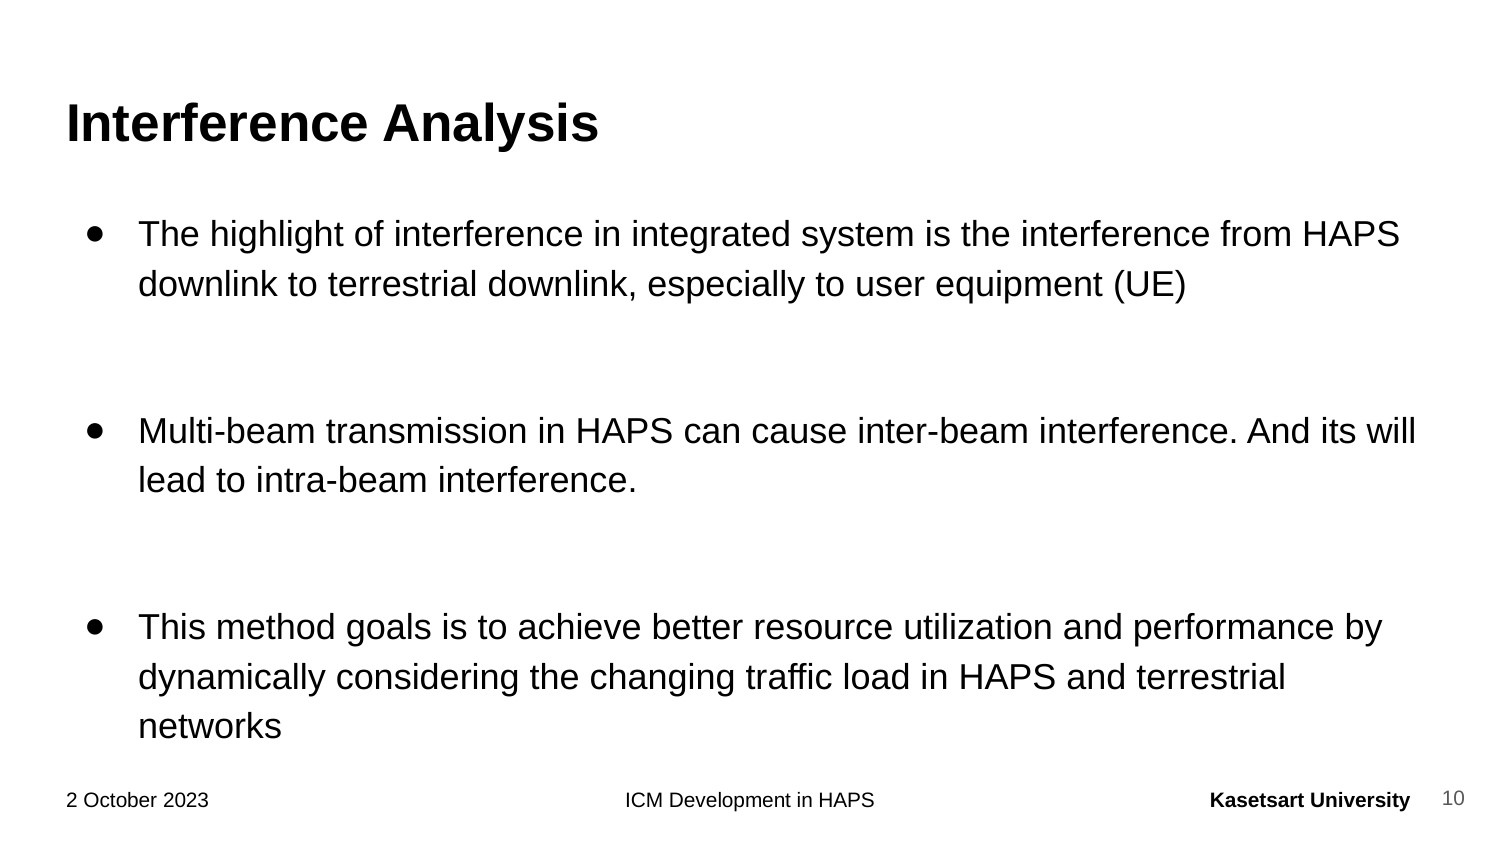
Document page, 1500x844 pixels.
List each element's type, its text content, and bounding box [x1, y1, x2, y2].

title Interference Analysis [51, 72, 1449, 167]
slide_number <number> [1389, 764, 1480, 830]
list The highlight of interference in integrated system is the interference from HAPS downlink to terrestrial downlink, especially to user equipment (UE) Multi-beam transmission in HAPS can cause inter-beam interference. And its will lead to intra-beam interference. This method goals is to achieve better resource utilization and performance by dynamically considering the changing traffic load in HAPS and terrestrial networks [51, 189, 1449, 765]
